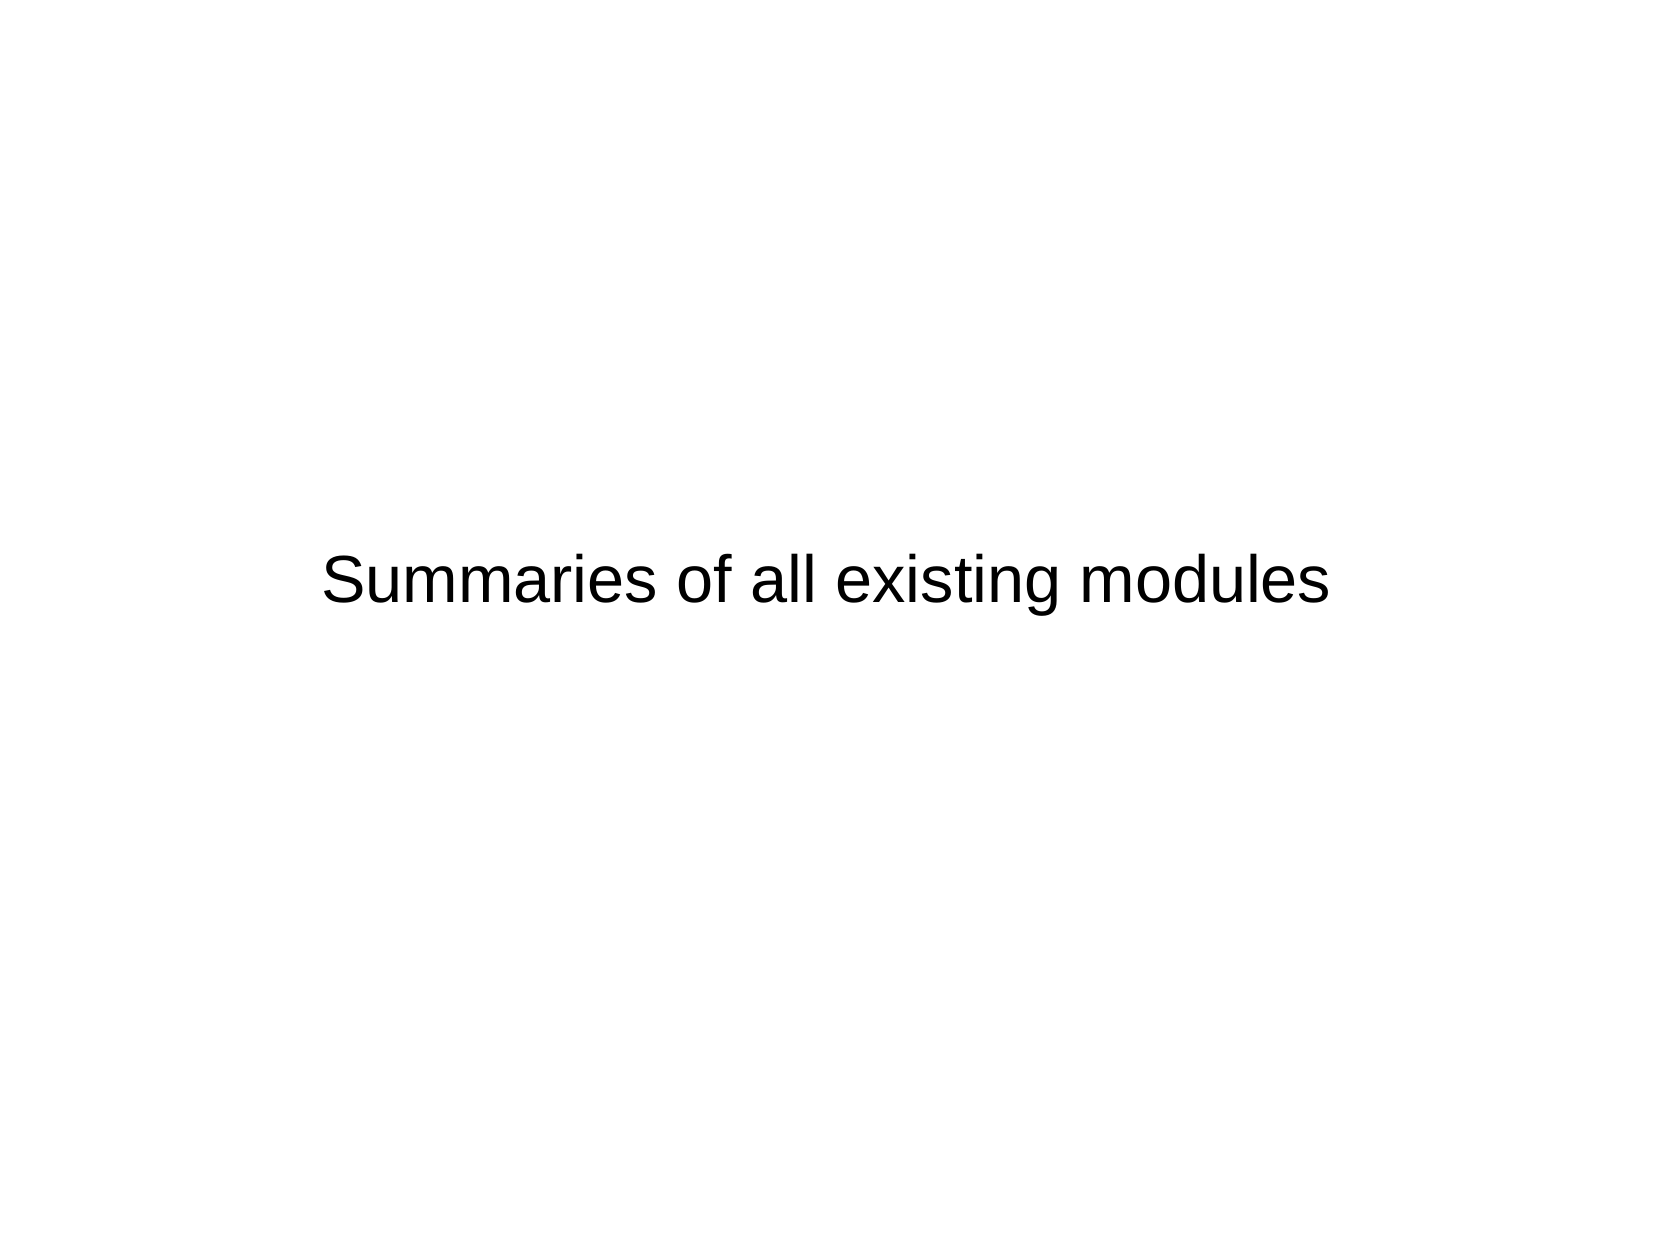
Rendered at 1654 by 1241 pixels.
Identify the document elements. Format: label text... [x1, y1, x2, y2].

subtitle Summaries of all existing modules [82, 49, 1571, 1109]
